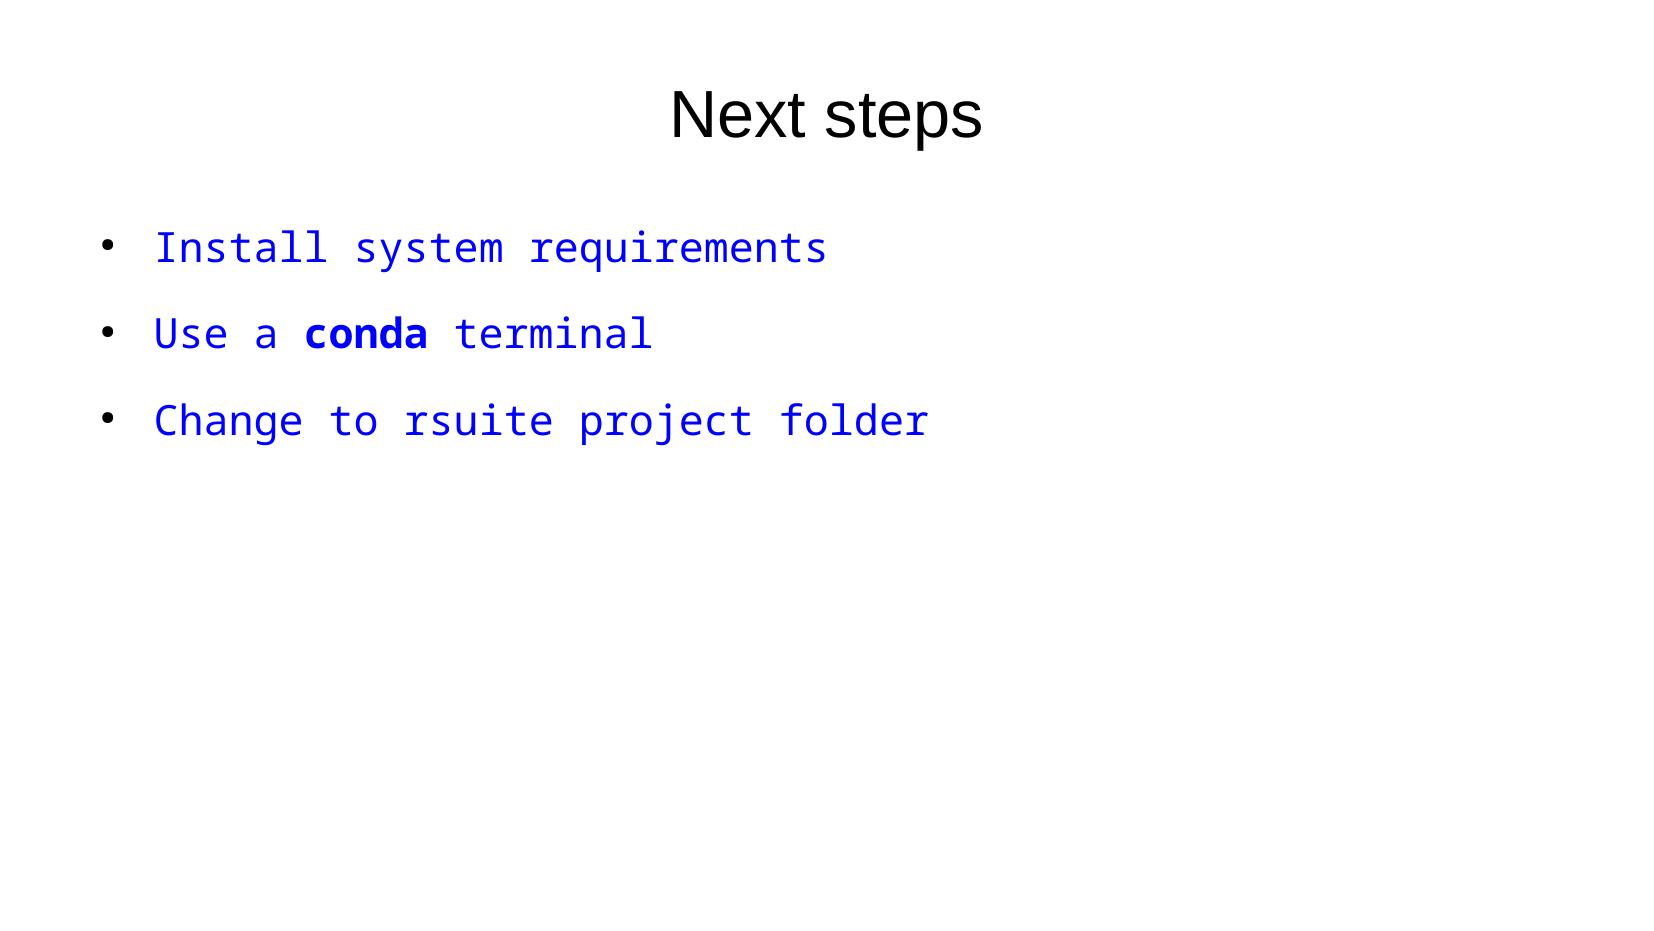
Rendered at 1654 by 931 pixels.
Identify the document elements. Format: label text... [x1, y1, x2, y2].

title Next steps [82, 37, 1571, 193]
list Install system requirements Use a conda terminal Change to rsuite project folder [82, 217, 1516, 796]
